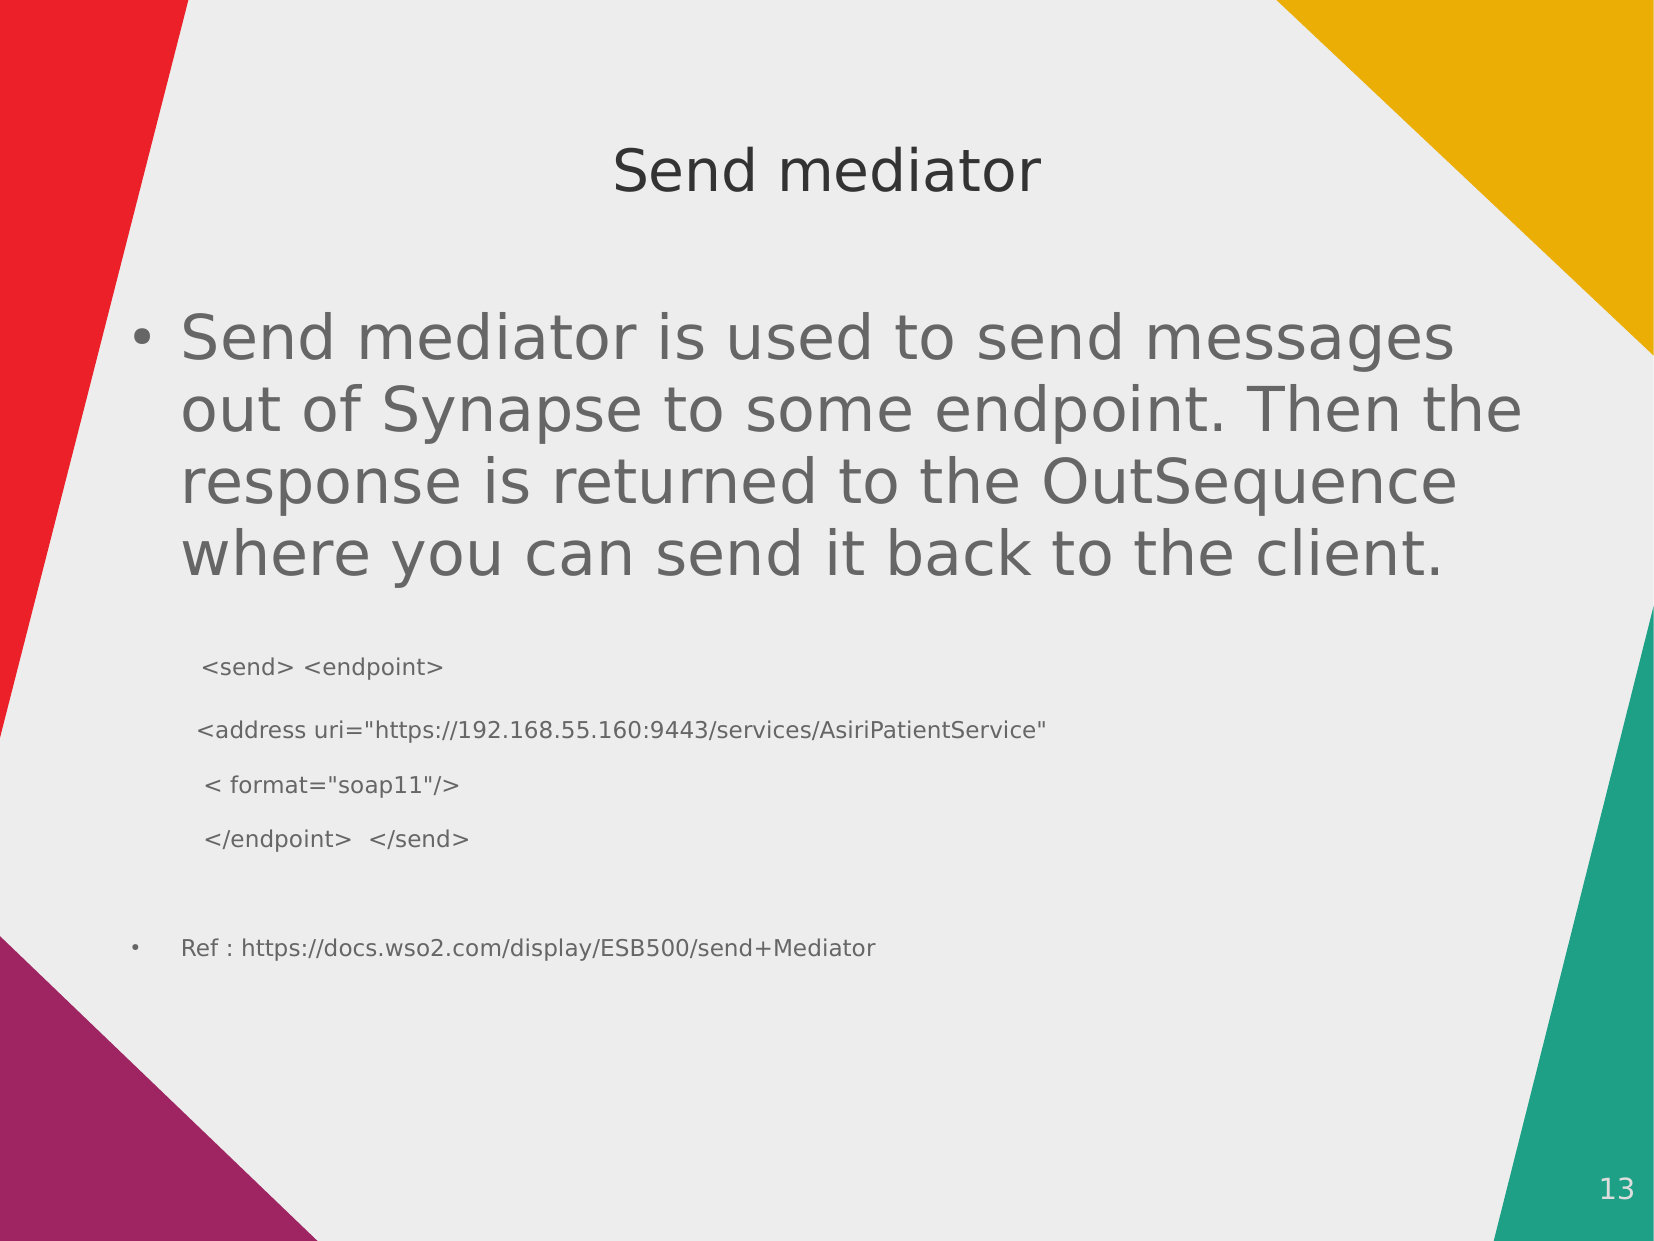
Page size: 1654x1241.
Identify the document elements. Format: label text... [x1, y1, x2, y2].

list Send mediator is used to send messages out of Synapse to some endpoint. Then the response is returned to the OutSequence where you can send it back to the client. <send> <endpoint> <address uri="https://192.168.55.160:9443/services/AsiriPatientService" < format="soap11"/> </endpoint> </send> Ref : https://docs.wso2.com/display/ESB500/send+Mediator [114, 302, 1539, 1033]
title Send mediator [114, 73, 1539, 271]
